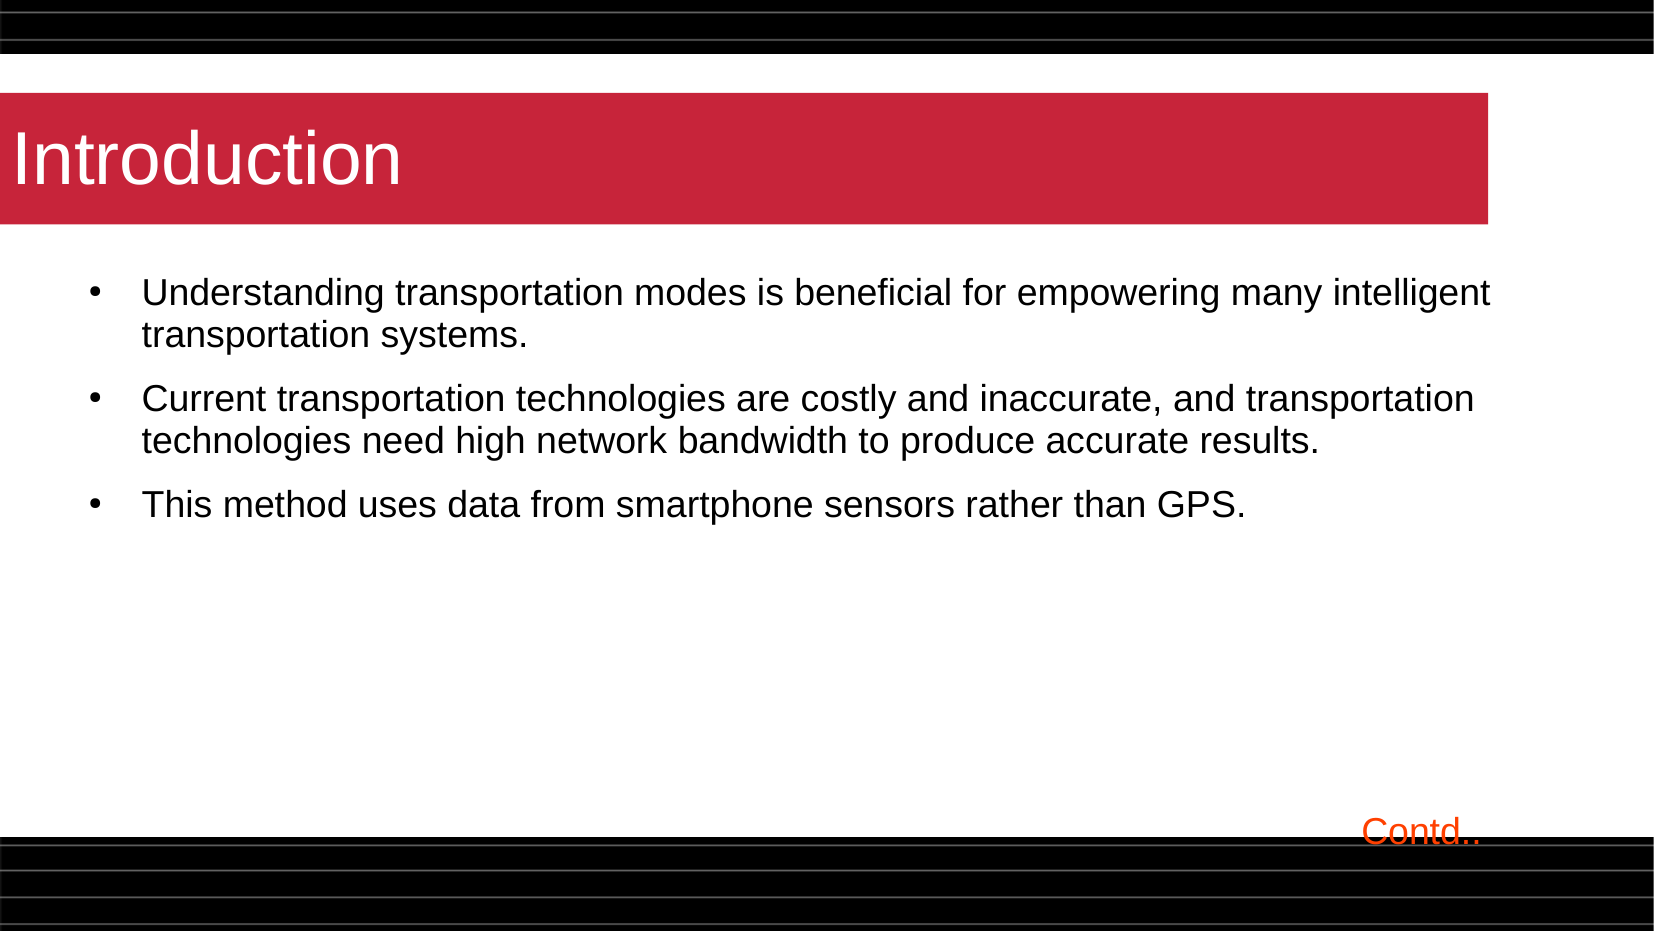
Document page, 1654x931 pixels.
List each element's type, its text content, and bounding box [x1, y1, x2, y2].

picture [0, 0, 1654, 54]
text_box Contd.. [1346, 803, 1619, 860]
title Introduction [0, 92, 1489, 225]
picture [0, 837, 1654, 931]
list Understanding transportation modes is beneficial for empowering many intelligent transportation systems. Current transportation technologies are costly and inaccurate, and transportation technologies need high network bandwidth to produce accurate results. This method uses data from smartphone sensors rather than GPS. [70, 271, 1571, 815]
